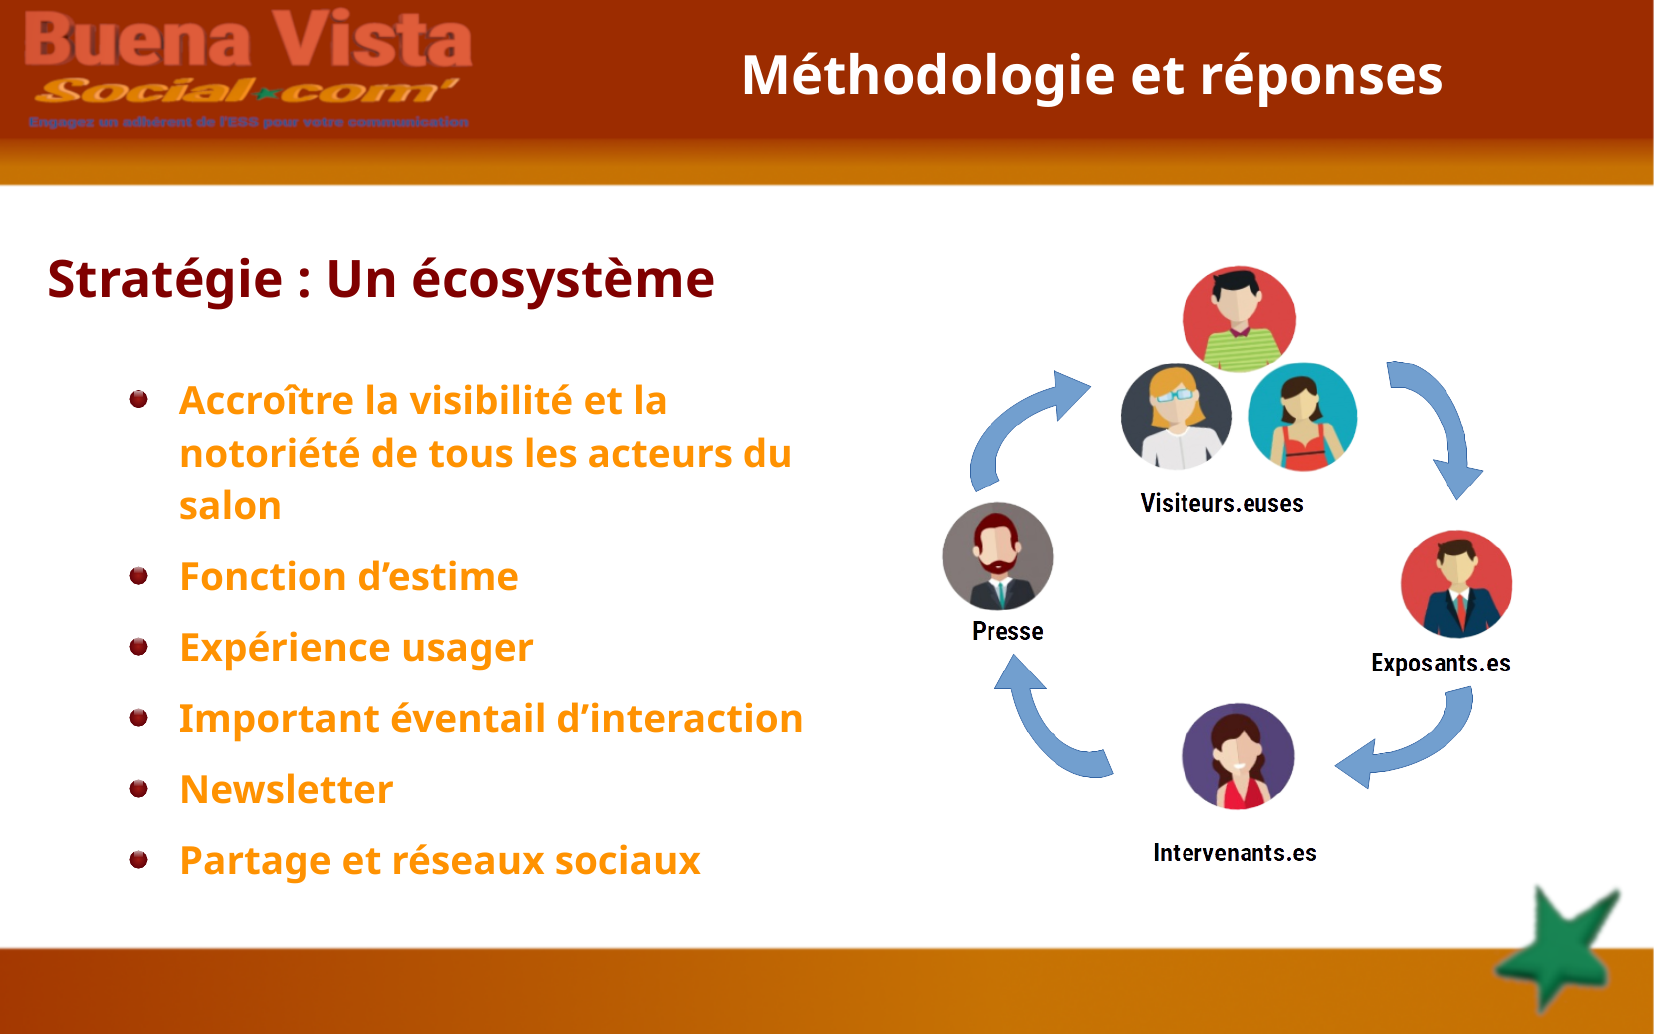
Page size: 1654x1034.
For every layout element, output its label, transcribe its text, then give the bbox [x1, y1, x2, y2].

list Stratégie : Un écosystème Accroître la visibilité et la notoriété de tous les acteurs du salon Fonction d’estime Expérience usager Important éventail d’interaction Newsletter Partage et réseaux sociaux [47, 241, 814, 910]
picture [0, 0, 1654, 1034]
title Méthodologie et réponses [578, 29, 1607, 119]
